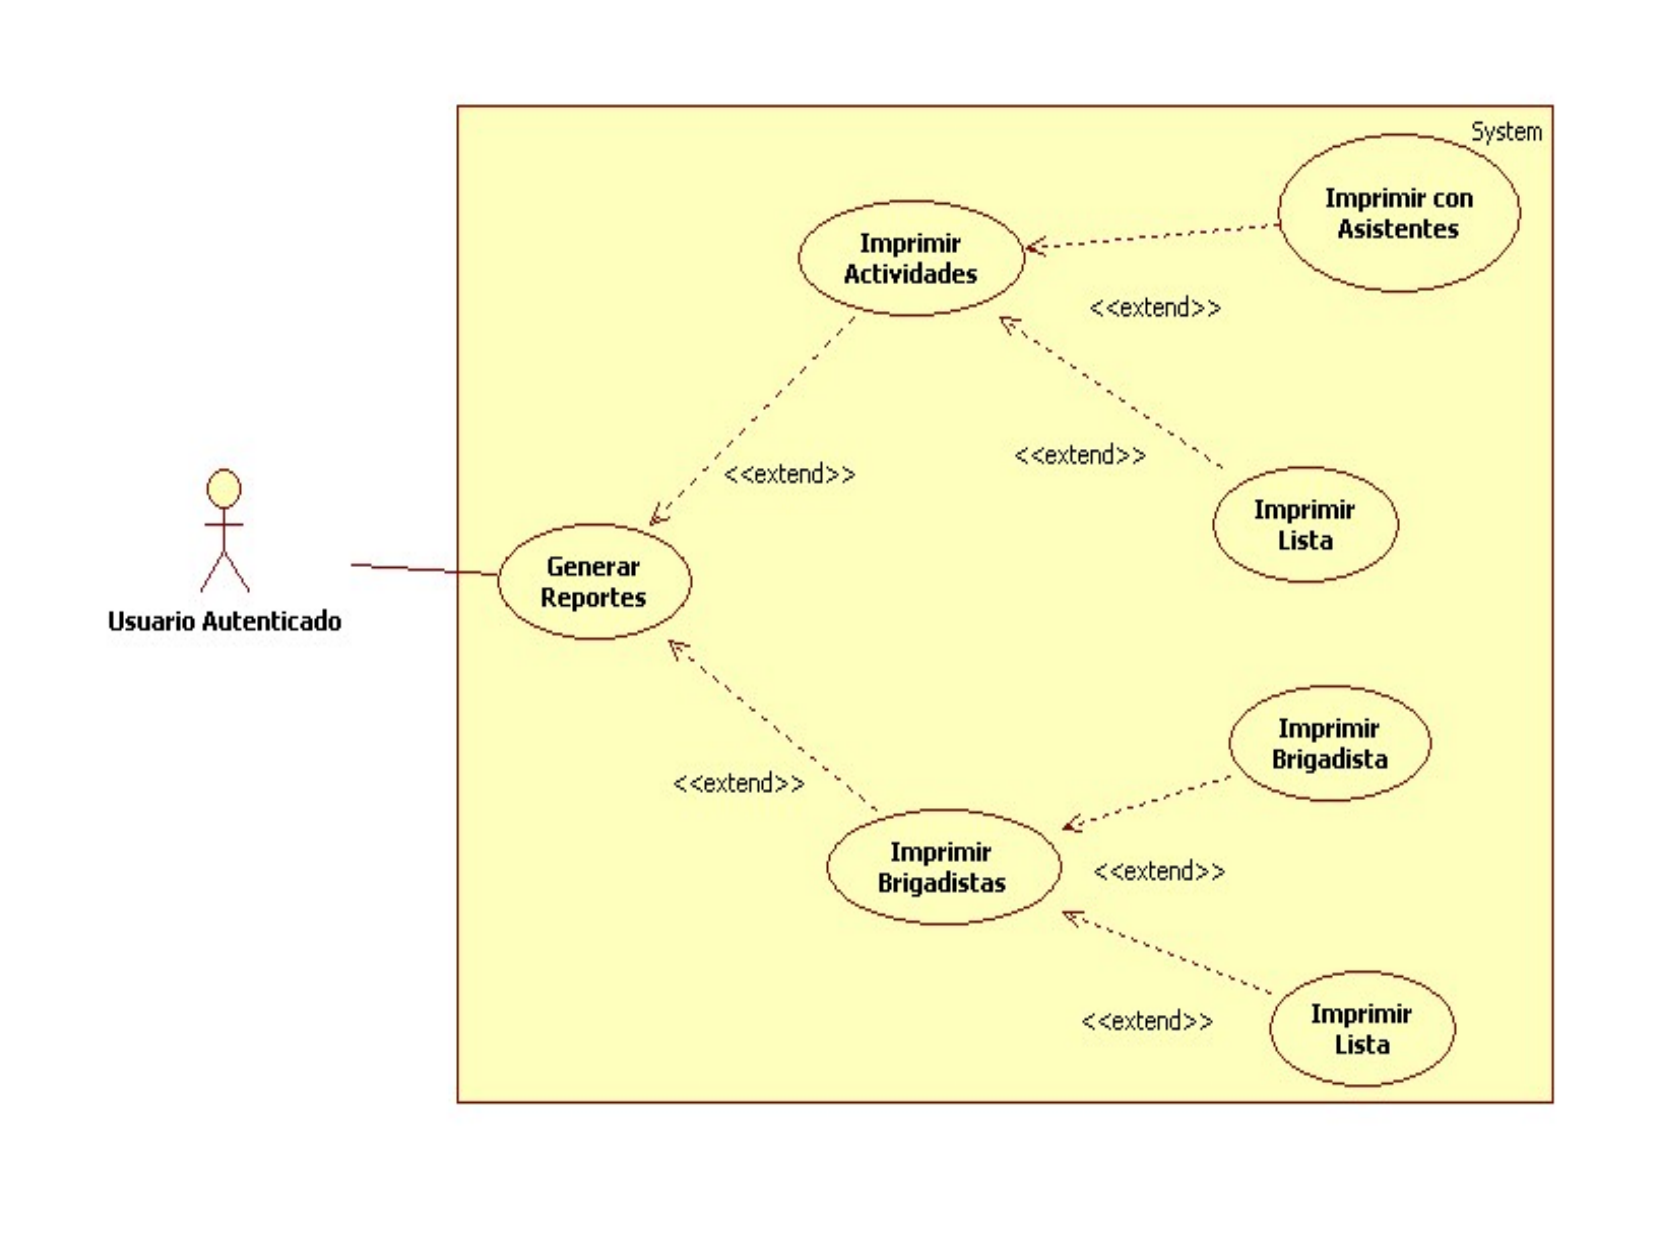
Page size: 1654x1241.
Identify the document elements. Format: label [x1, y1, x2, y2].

picture [59, 58, 1595, 1152]
